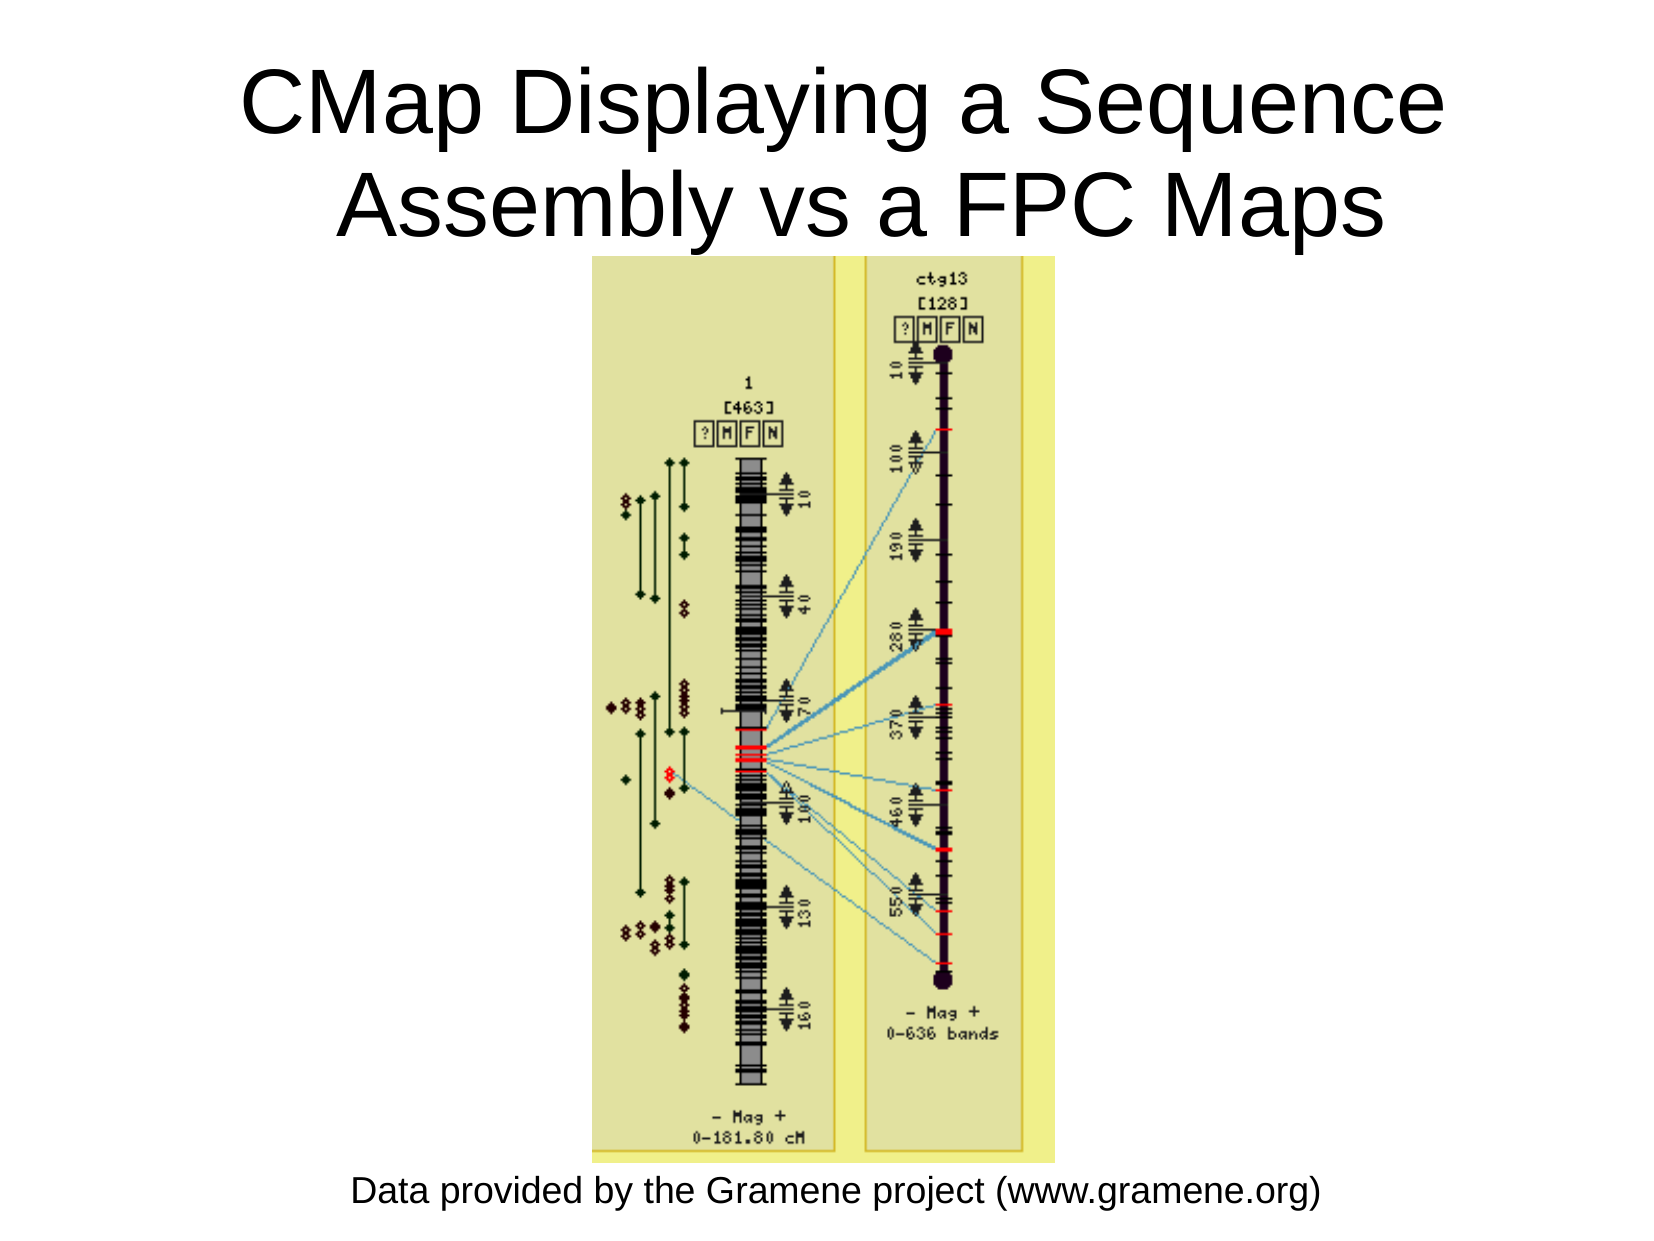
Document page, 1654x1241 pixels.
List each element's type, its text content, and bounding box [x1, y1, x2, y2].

text_box Data provided by the Gramene project (www.gramene.org) [335, 1162, 1337, 1220]
picture [592, 256, 1055, 1163]
title CMap Displaying a Sequence Assembly vs a FPC Maps [82, 50, 1571, 256]
